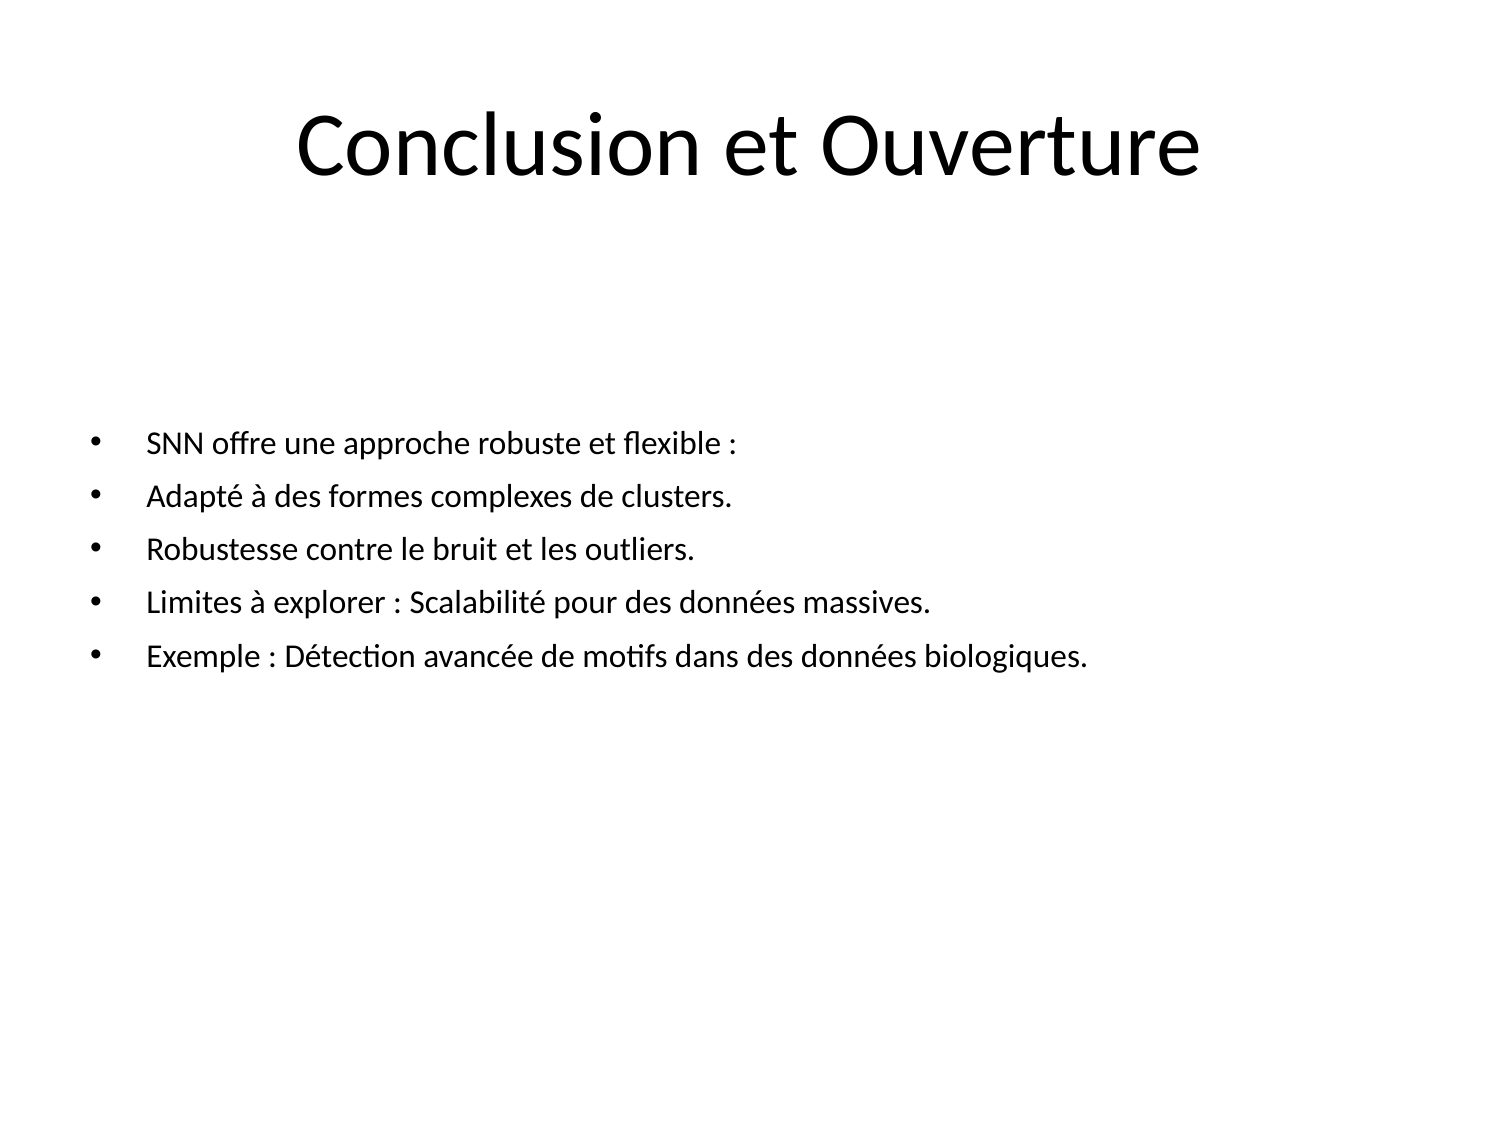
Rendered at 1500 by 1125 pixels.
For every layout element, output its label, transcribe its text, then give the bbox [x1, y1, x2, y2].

title Conclusion et Ouverture [75, 45, 1425, 233]
list SNN offre une approche robuste et flexible : Adapté à des formes complexes de clusters. Robustesse contre le bruit et les outliers. Limites à explorer : Scalabilité pour des données massives. Exemple : Détection avancée de motifs dans des données biologiques. [75, 413, 1425, 1125]
